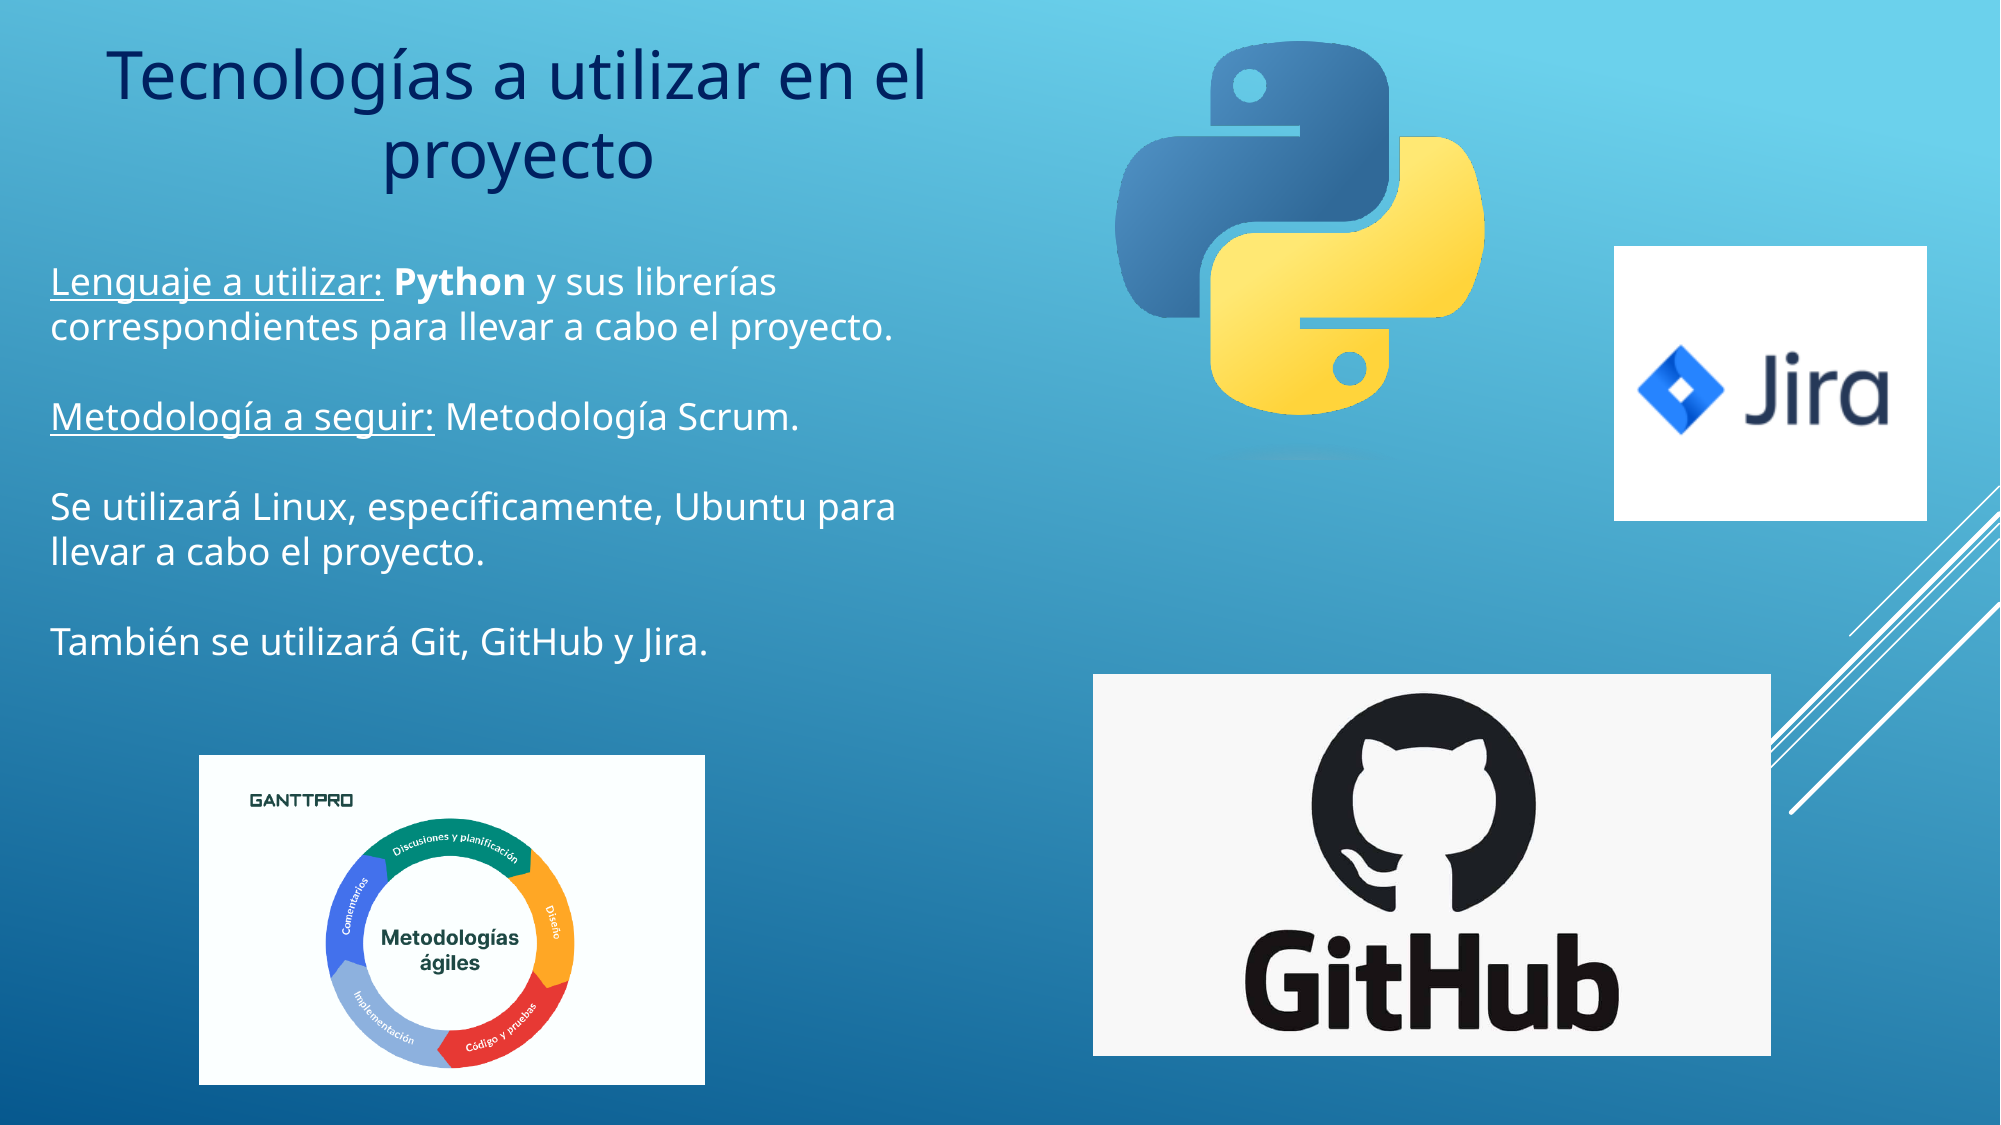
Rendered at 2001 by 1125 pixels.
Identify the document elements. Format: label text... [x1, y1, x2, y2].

picture [1614, 246, 1927, 521]
picture [1093, 674, 1771, 1056]
picture [1115, 41, 1497, 460]
text_box Tecnologías a utilizar en el proyecto [20, 25, 1016, 200]
picture [199, 755, 705, 1085]
text_box Lenguaje a utilizar: Python y sus librerías correspondientes para llevar a cabo el proyecto. Metodología a seguir: Metodología Scrum. Se utilizará Linux, específicamente, Ubuntu para llevar a cabo el proyecto. También se utilizará Git, GitHub y Jira. [35, 250, 1016, 671]
